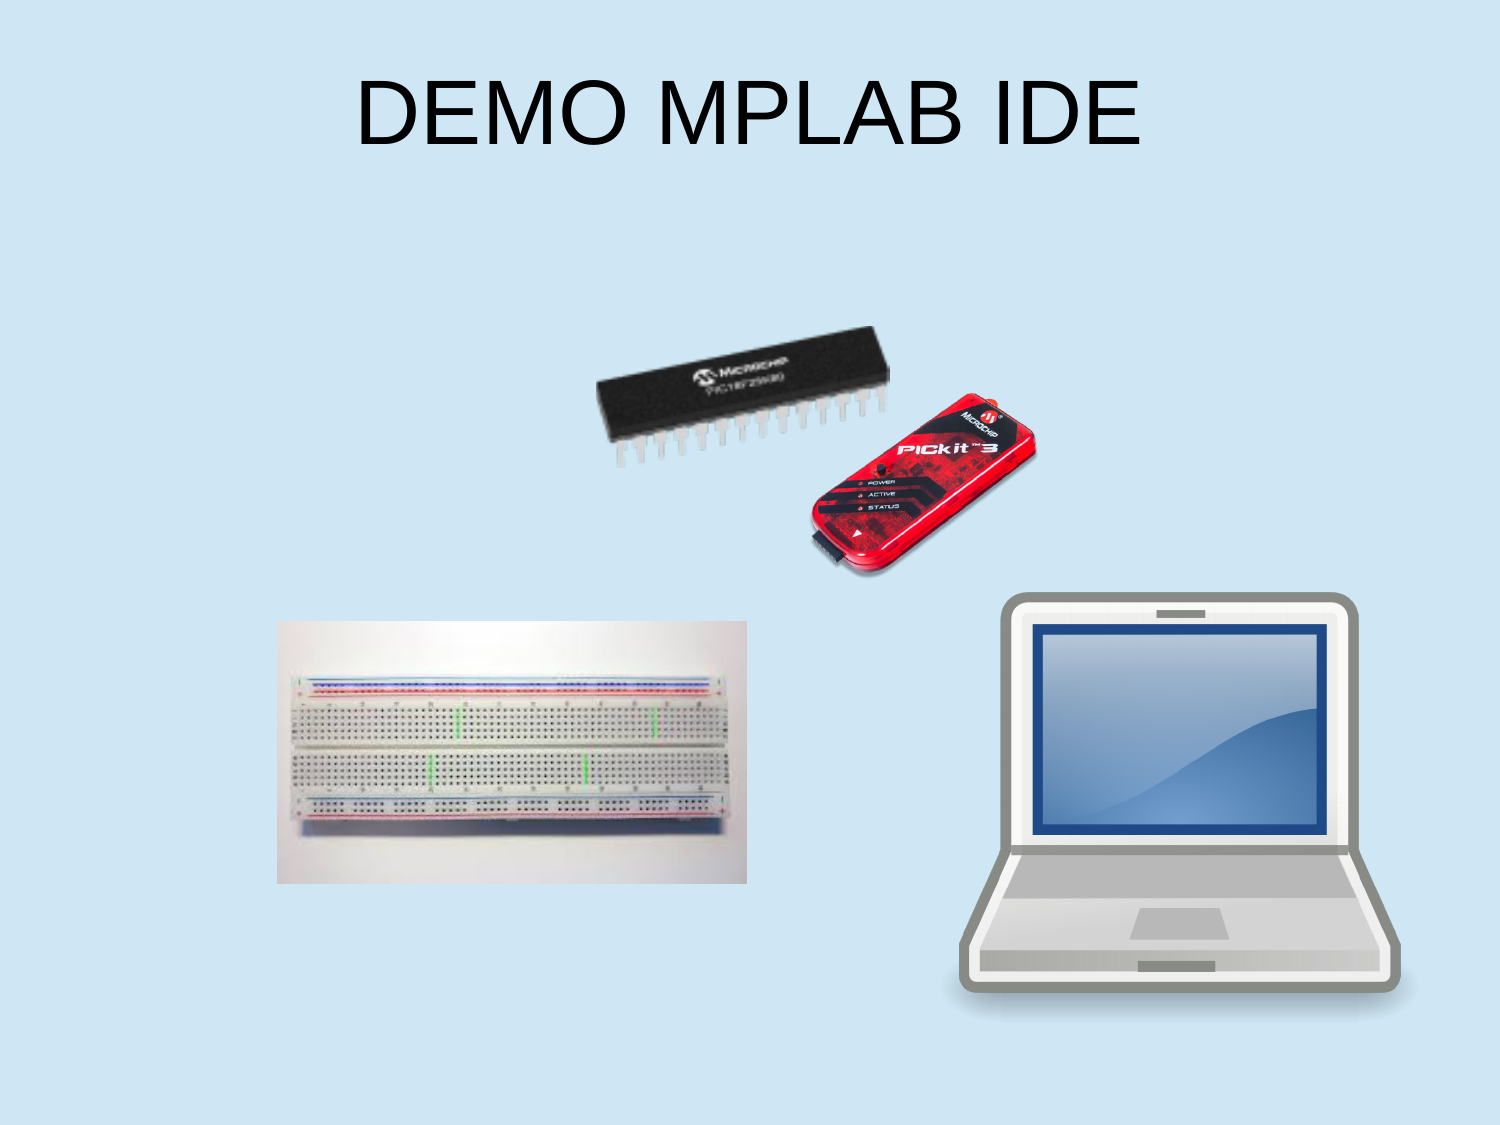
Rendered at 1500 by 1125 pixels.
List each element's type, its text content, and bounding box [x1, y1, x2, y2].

picture [596, 326, 1432, 1056]
picture [277, 621, 747, 884]
title DEMO MPLAB IDE [75, 45, 1425, 233]
